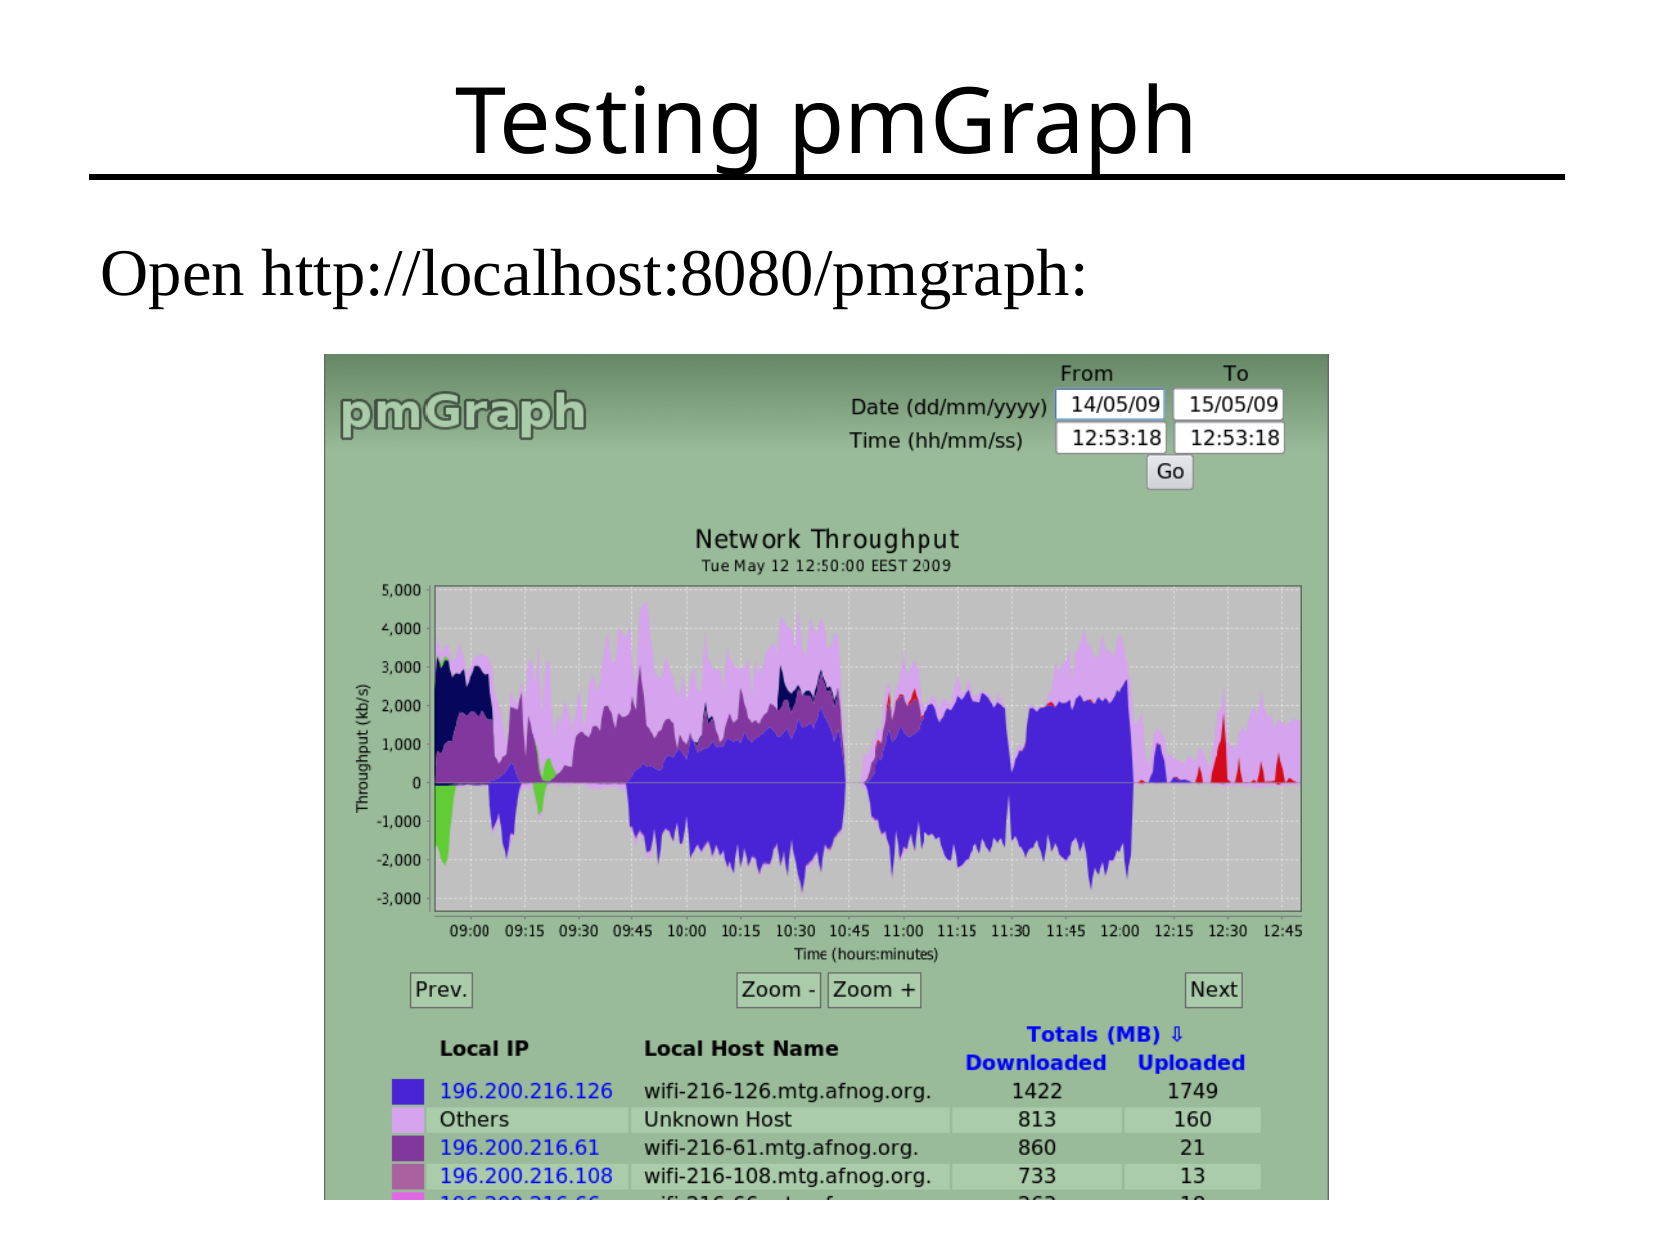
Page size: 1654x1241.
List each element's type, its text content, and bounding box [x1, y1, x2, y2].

picture [324, 1108, 1329, 1200]
list Open http://localhost:8080/pmgraph: [82, 236, 1571, 1108]
title Testing pmGraph [82, 36, 1571, 200]
